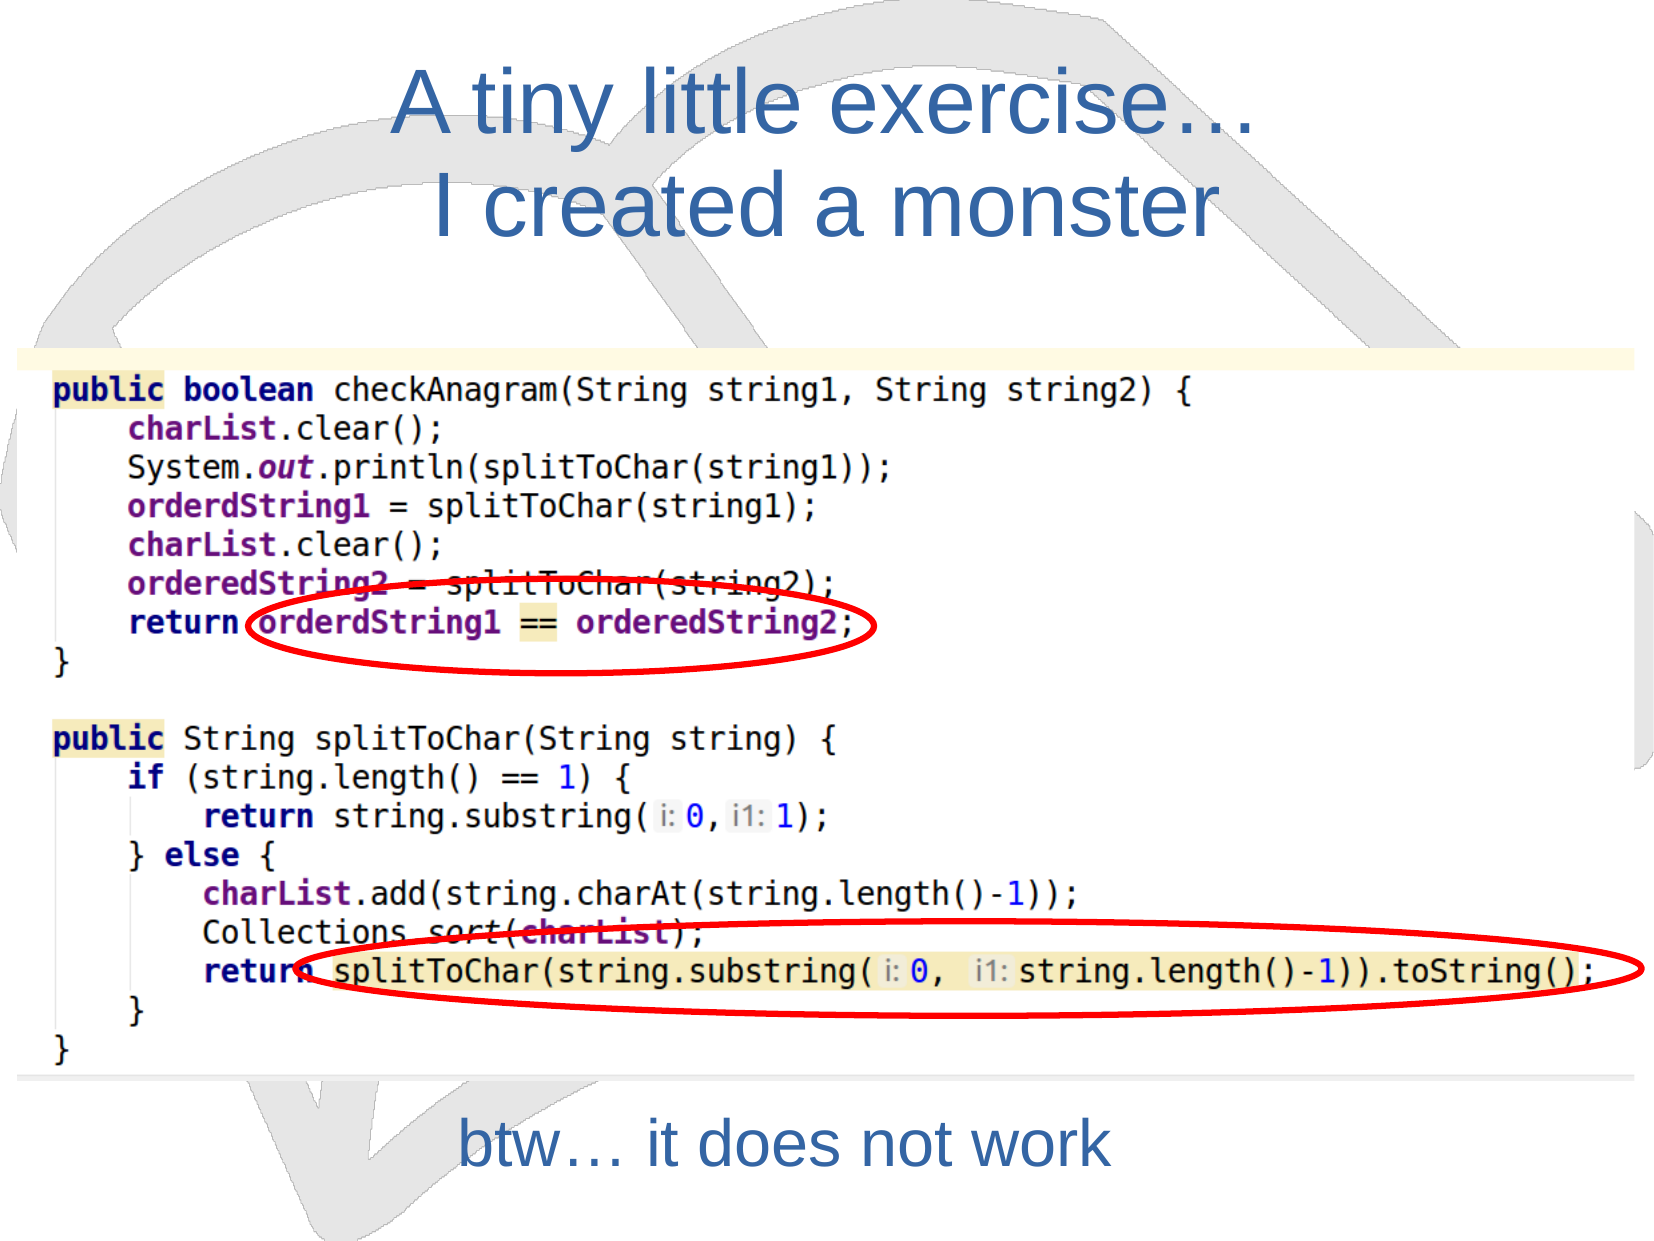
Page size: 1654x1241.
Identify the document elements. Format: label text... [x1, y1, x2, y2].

title A tiny little exercise… I created a monster [82, 49, 1571, 257]
picture [0, 0, 1654, 1241]
text_box btw… it does not work [76, 1098, 1495, 1188]
